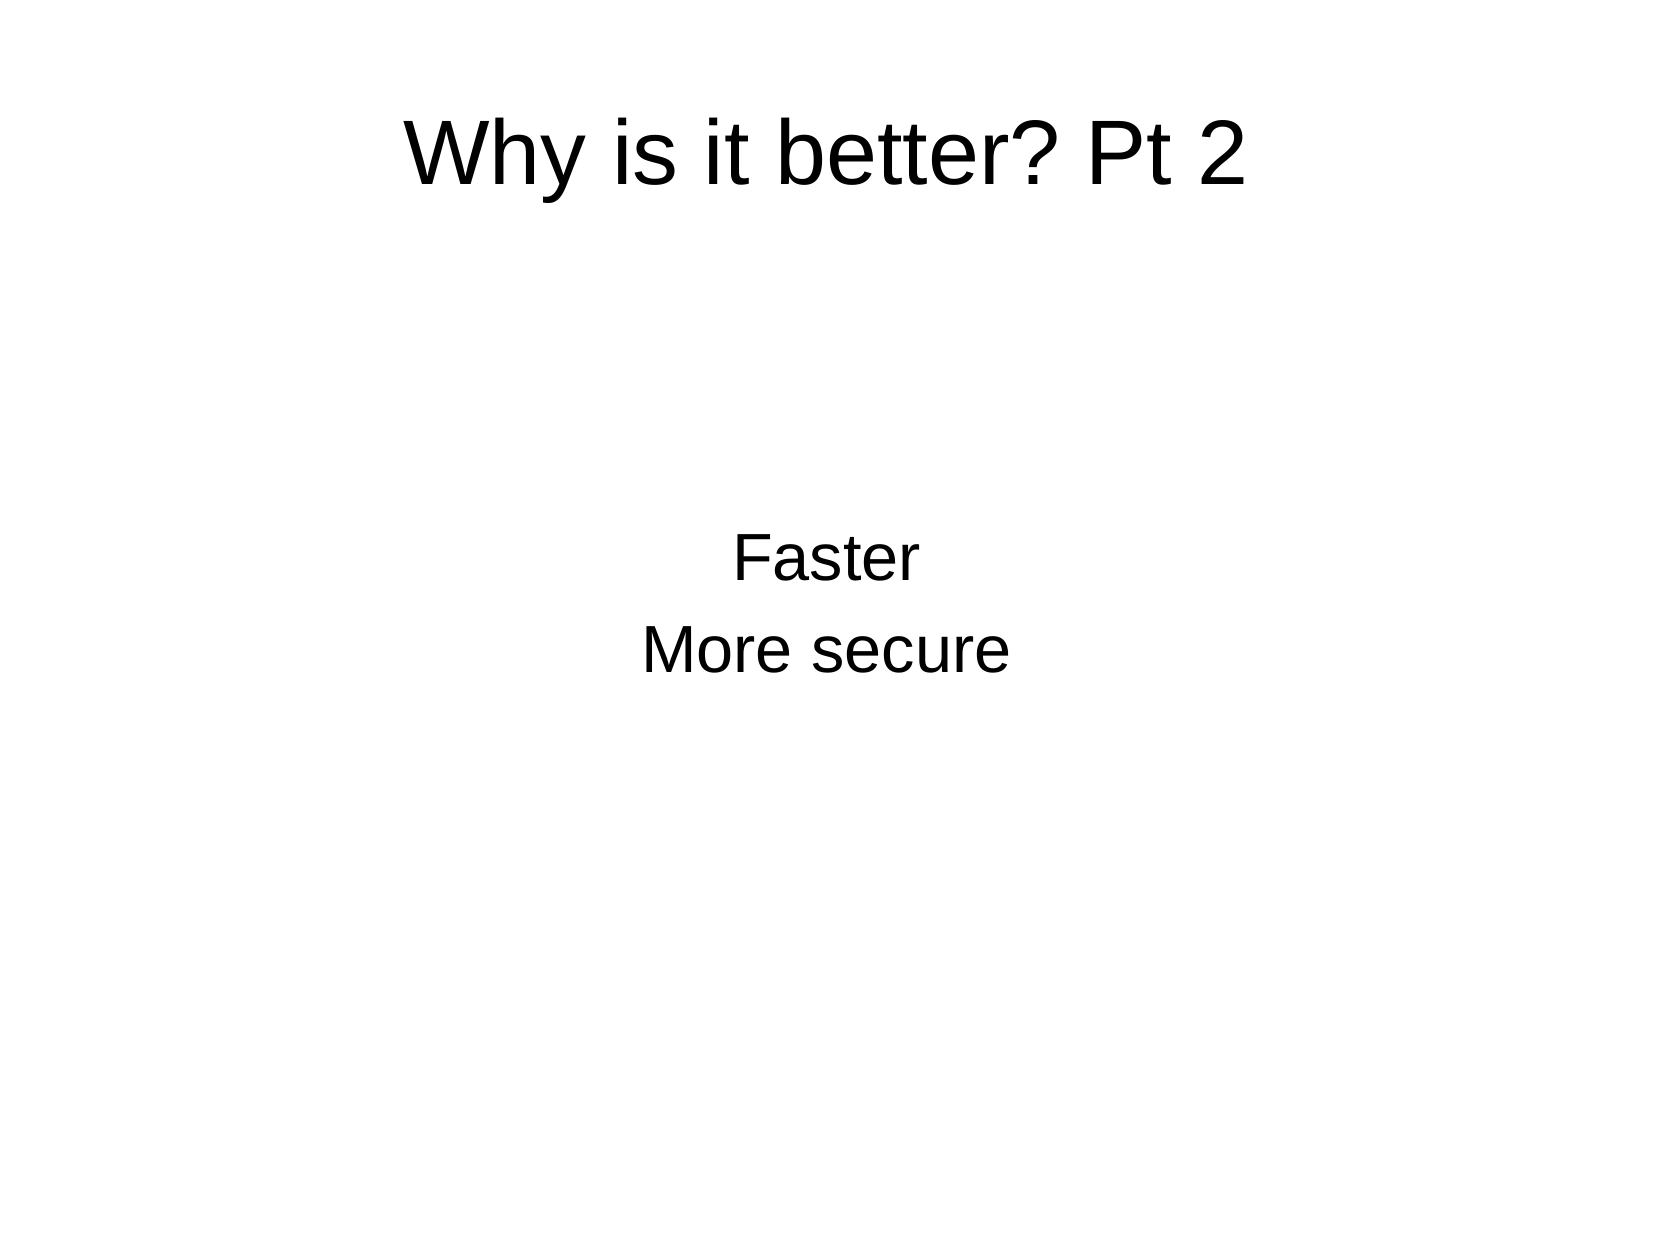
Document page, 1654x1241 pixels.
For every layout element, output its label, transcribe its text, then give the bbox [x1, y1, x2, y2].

subtitle Faster More secure [82, 290, 1571, 1010]
title Why is it better? Pt 2 [82, 49, 1571, 257]
